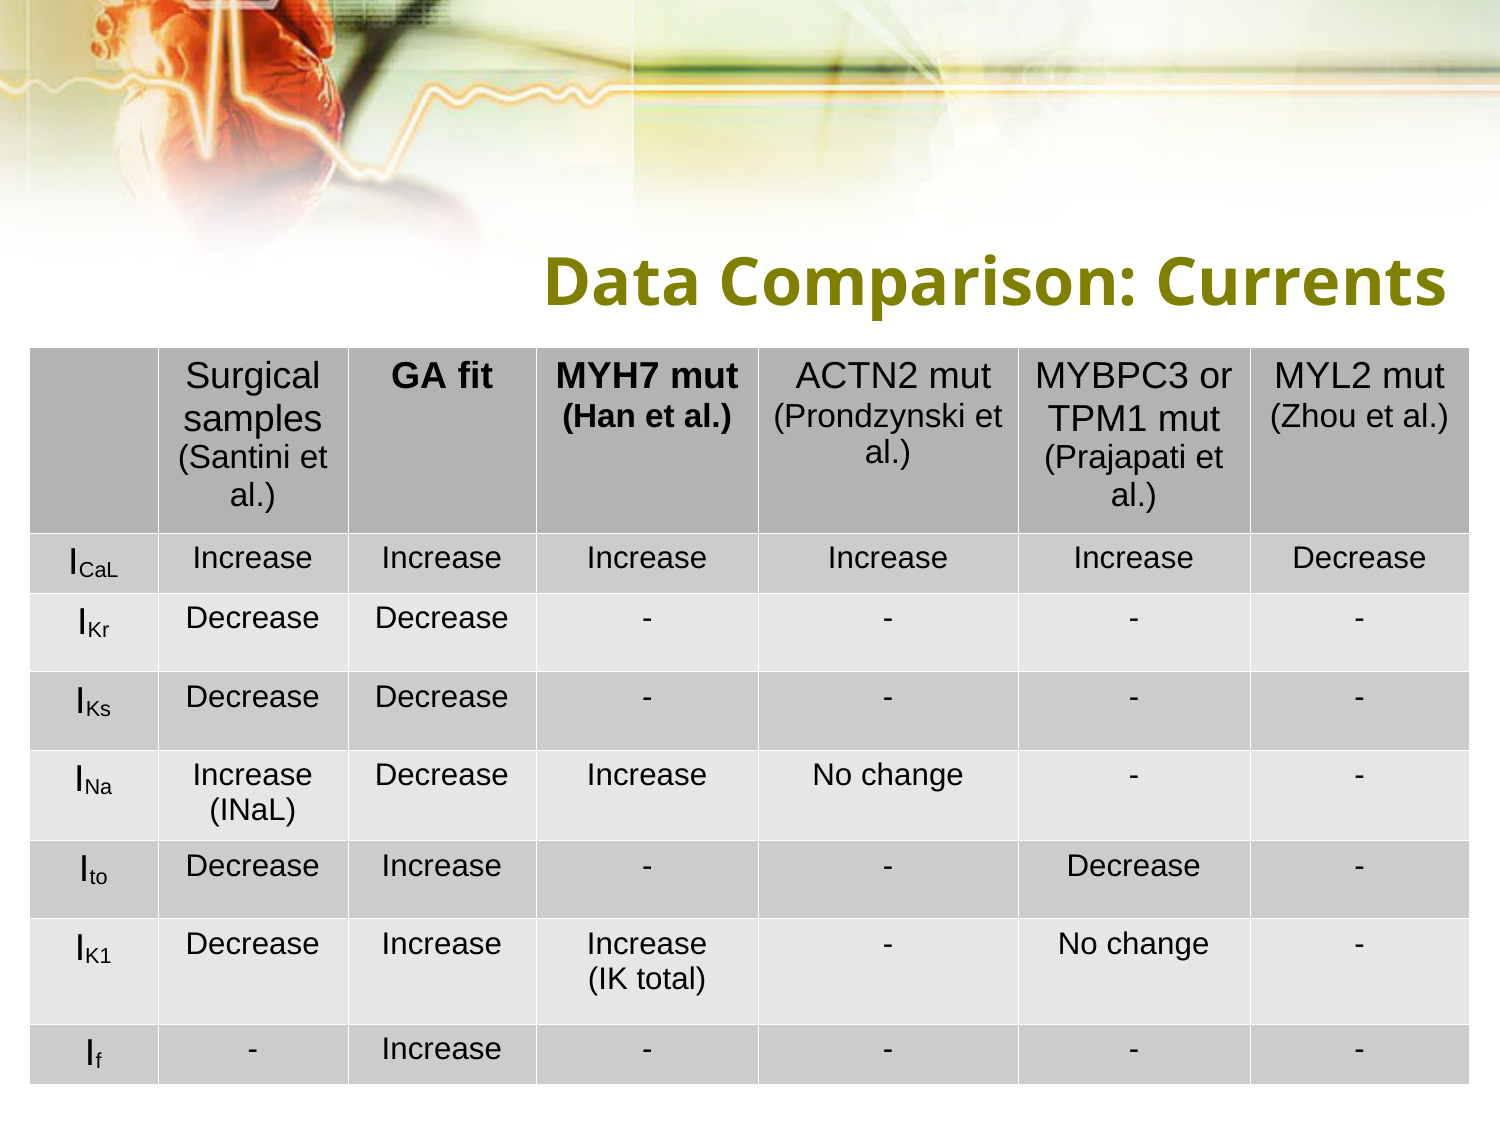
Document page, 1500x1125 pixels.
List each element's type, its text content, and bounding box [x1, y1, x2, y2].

table_header [30, 348, 158, 533]
table_cell Decrease [159, 919, 348, 1024]
table_cell - [759, 841, 1018, 918]
table_cell If [30, 1025, 158, 1084]
table_cell Decrease [159, 672, 348, 750]
table_cell Increase [349, 919, 536, 1024]
table_cell Decrease [349, 751, 536, 840]
table_header MYH7 mut (Han et al.) [537, 348, 758, 533]
table_cell - [1251, 1025, 1469, 1084]
table_cell Decrease [349, 672, 536, 750]
table_header Surgical samples (Santini et al.) [159, 348, 348, 533]
table_cell Increase [349, 534, 536, 593]
table_header MYL2 mut (Zhou et al.) [1251, 348, 1469, 533]
table_cell Increase (INaL) [159, 751, 348, 840]
table_cell IK1 [30, 919, 158, 1024]
table_cell - [1019, 751, 1250, 840]
table_cell - [759, 919, 1018, 1024]
table_cell Increase [537, 751, 758, 840]
table_cell - [759, 672, 1018, 750]
table_cell IKr [30, 594, 158, 671]
table_cell Increase (IK total) [537, 919, 758, 1024]
table_cell - [1019, 672, 1250, 750]
table_cell Decrease [1019, 841, 1250, 918]
table_cell Increase [759, 534, 1018, 593]
table_cell - [1019, 1025, 1250, 1084]
table_cell No change [1019, 919, 1250, 1024]
table_cell - [759, 1025, 1018, 1084]
table_cell - [1251, 841, 1469, 918]
table_cell Increase [537, 534, 758, 593]
table_cell - [1251, 672, 1469, 750]
table_cell Increase [1019, 534, 1250, 593]
picture [0, 0, 1500, 1125]
table_cell Decrease [159, 594, 348, 671]
table_cell - [159, 1025, 348, 1084]
table_cell - [1019, 594, 1250, 671]
table_cell ICaL [30, 534, 158, 593]
table_cell - [1251, 751, 1469, 840]
table_cell Decrease [349, 594, 536, 671]
table_cell Increase [349, 841, 536, 918]
table_header GA fit [349, 348, 536, 533]
table_cell - [537, 841, 758, 918]
table_cell Increase [349, 1025, 536, 1084]
table_cell IKs [30, 672, 158, 750]
table_cell Ito [30, 841, 158, 918]
table_cell - [759, 594, 1018, 671]
table_cell - [537, 1025, 758, 1084]
table_header MYBPC3 or TPM1 mut (Prajapati et al.) [1019, 348, 1250, 533]
table_cell - [537, 672, 758, 750]
table_cell Decrease [1251, 534, 1469, 593]
table_cell INa [30, 751, 158, 840]
table_cell Decrease [159, 841, 348, 918]
table_cell No change [759, 751, 1018, 840]
table_cell Increase [159, 534, 348, 593]
table_cell - [537, 594, 758, 671]
table_cell - [1251, 919, 1469, 1024]
table_header ACTN2 mut (Prondzynski et al.) [759, 348, 1018, 533]
table_cell - [1251, 594, 1469, 671]
title Data Comparison: Currents [374, 224, 1463, 332]
